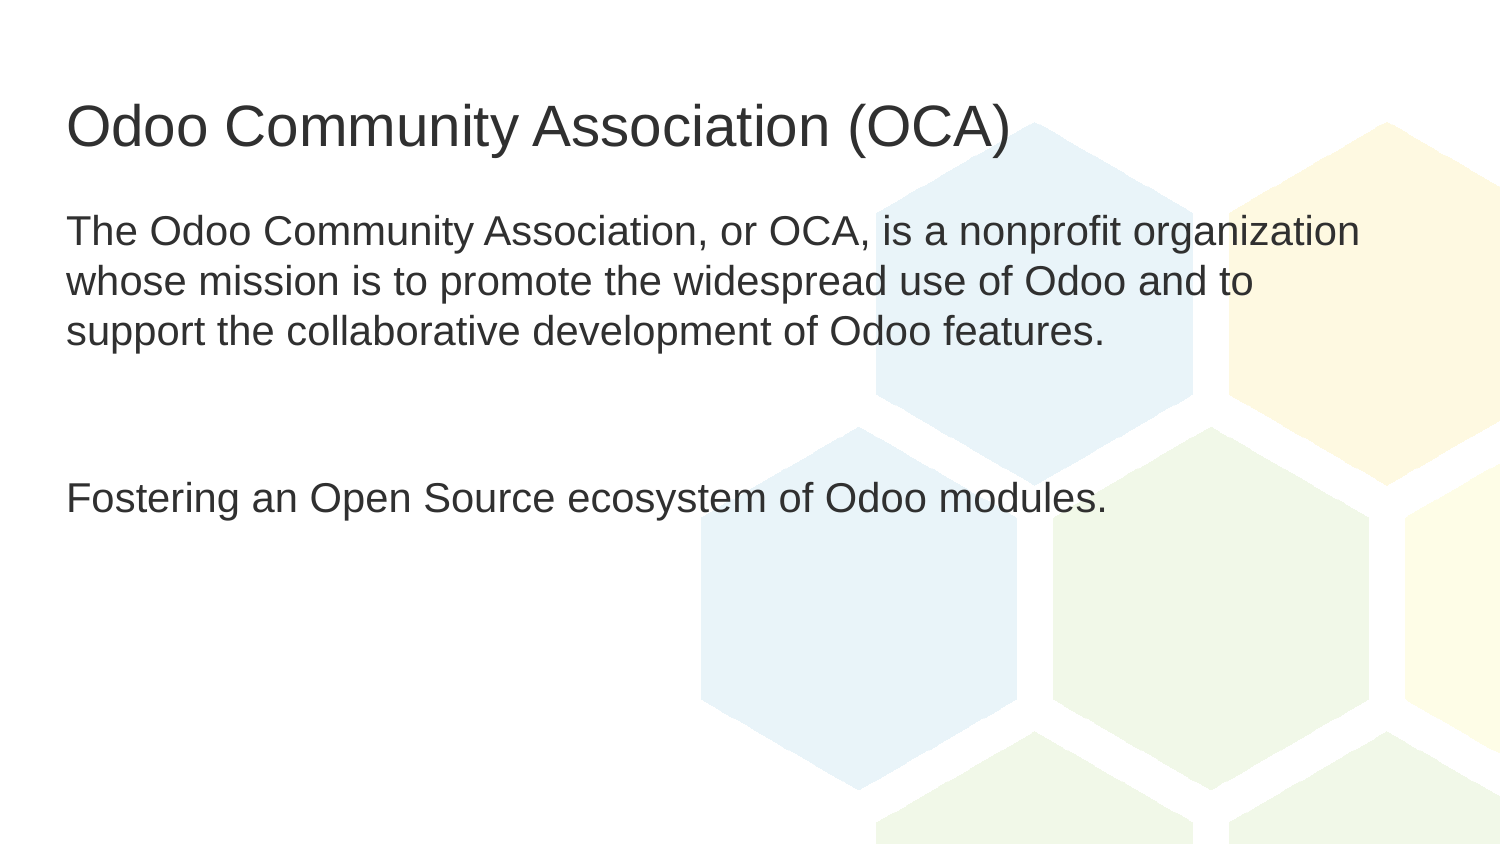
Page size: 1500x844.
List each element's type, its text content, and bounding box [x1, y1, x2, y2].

title Odoo Community Association (OCA) [51, 72, 1449, 167]
picture [0, 0, 1500, 844]
list The Odoo Community Association, or OCA, is a nonprofit organization whose mission is to promote the widespread use of Odoo and to support the collaborative development of Odoo features. Fostering an Open Source ecosystem of Odoo modules. [51, 189, 1411, 763]
